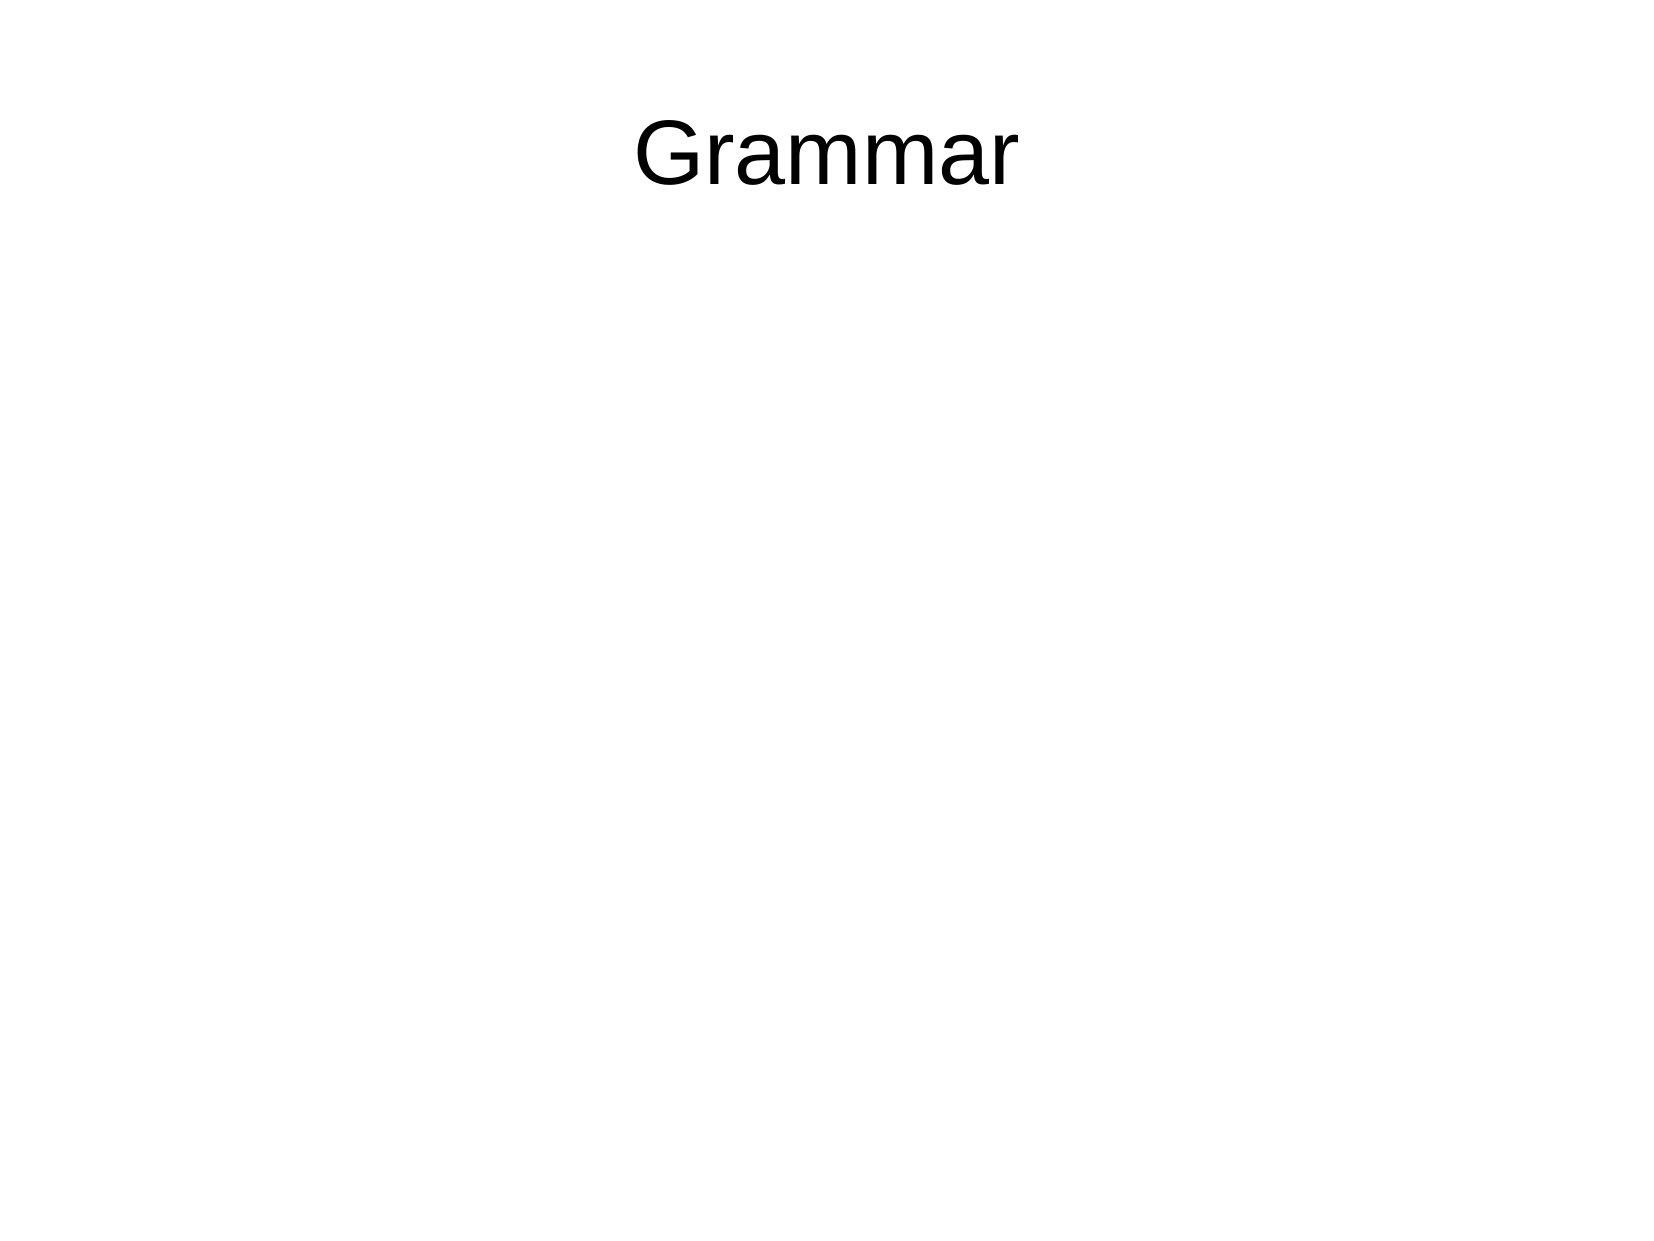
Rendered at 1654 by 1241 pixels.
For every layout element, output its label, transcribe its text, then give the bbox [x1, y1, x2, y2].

title Grammar [82, 49, 1571, 257]
